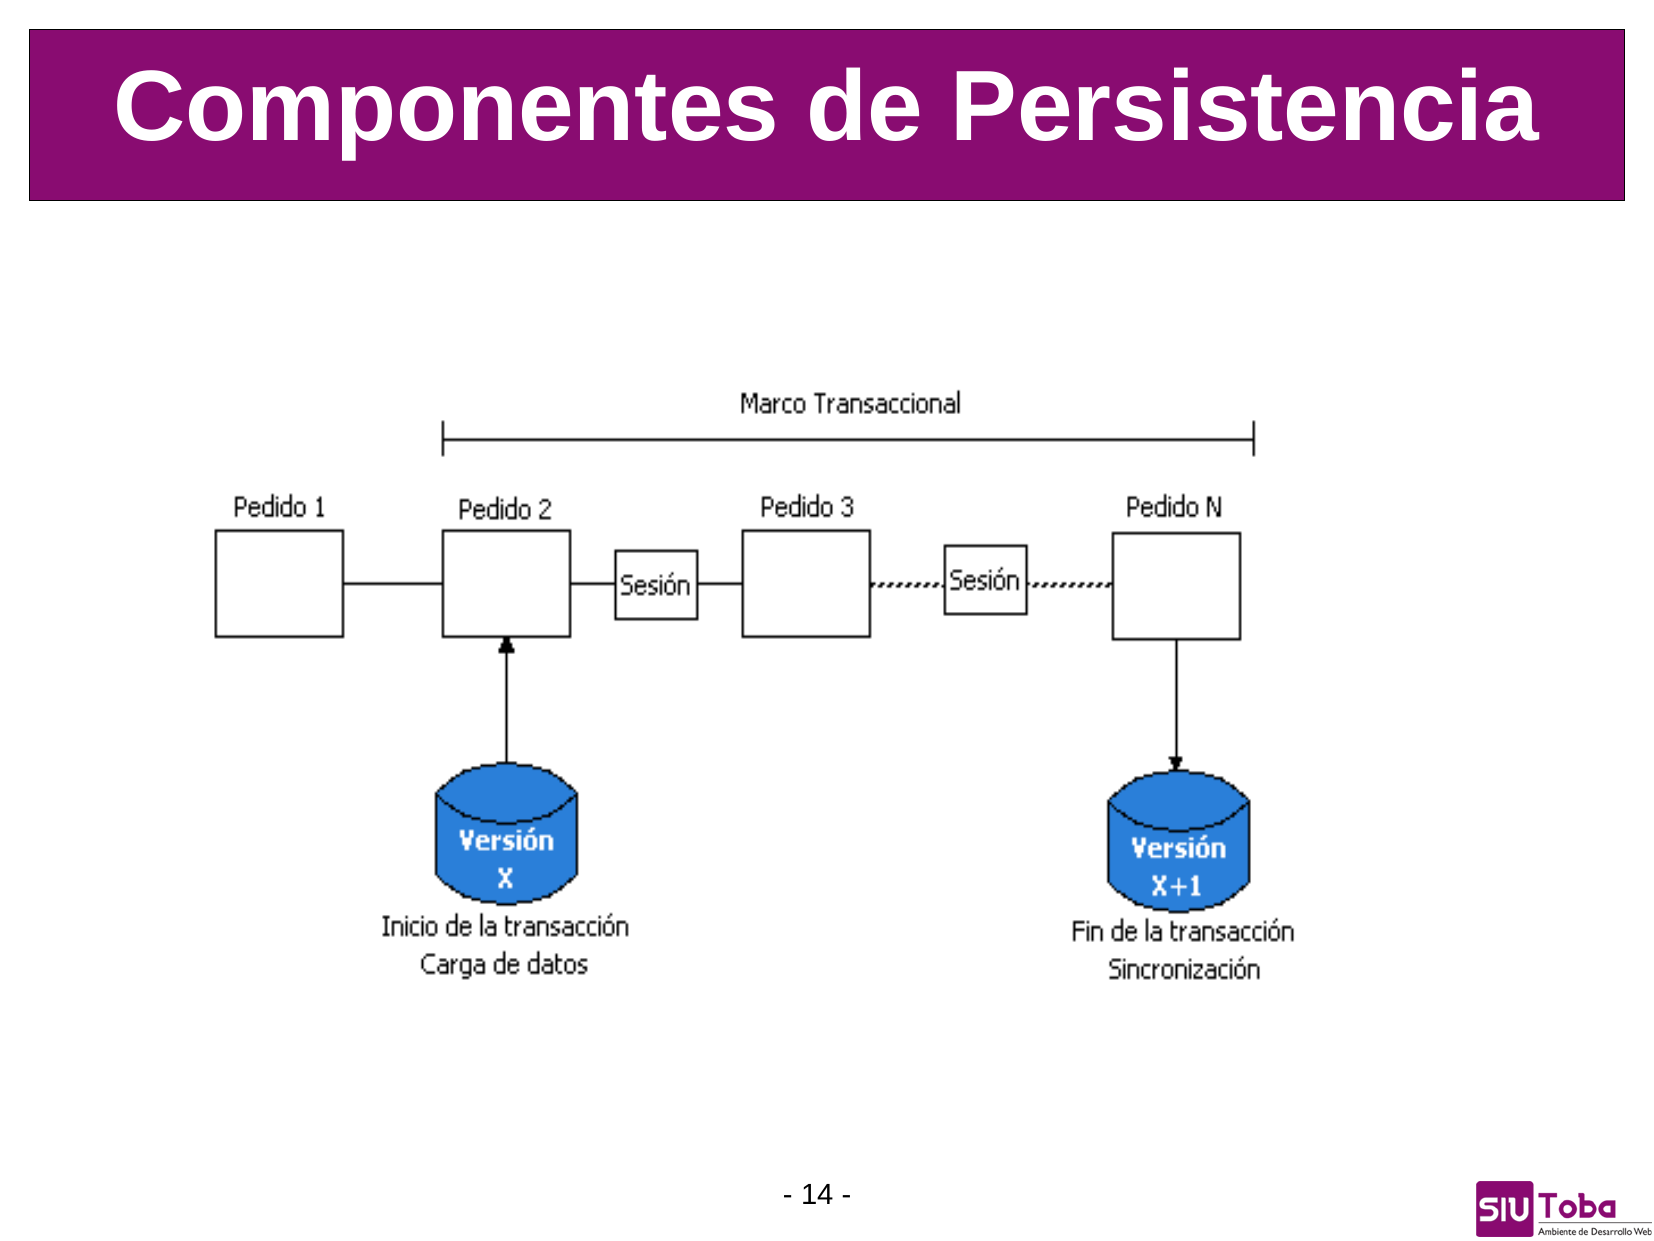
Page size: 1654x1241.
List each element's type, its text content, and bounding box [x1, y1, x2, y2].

title Componentes de Persistencia [59, 47, 1595, 166]
picture [1476, 1181, 1652, 1237]
picture [129, 366, 1335, 1005]
